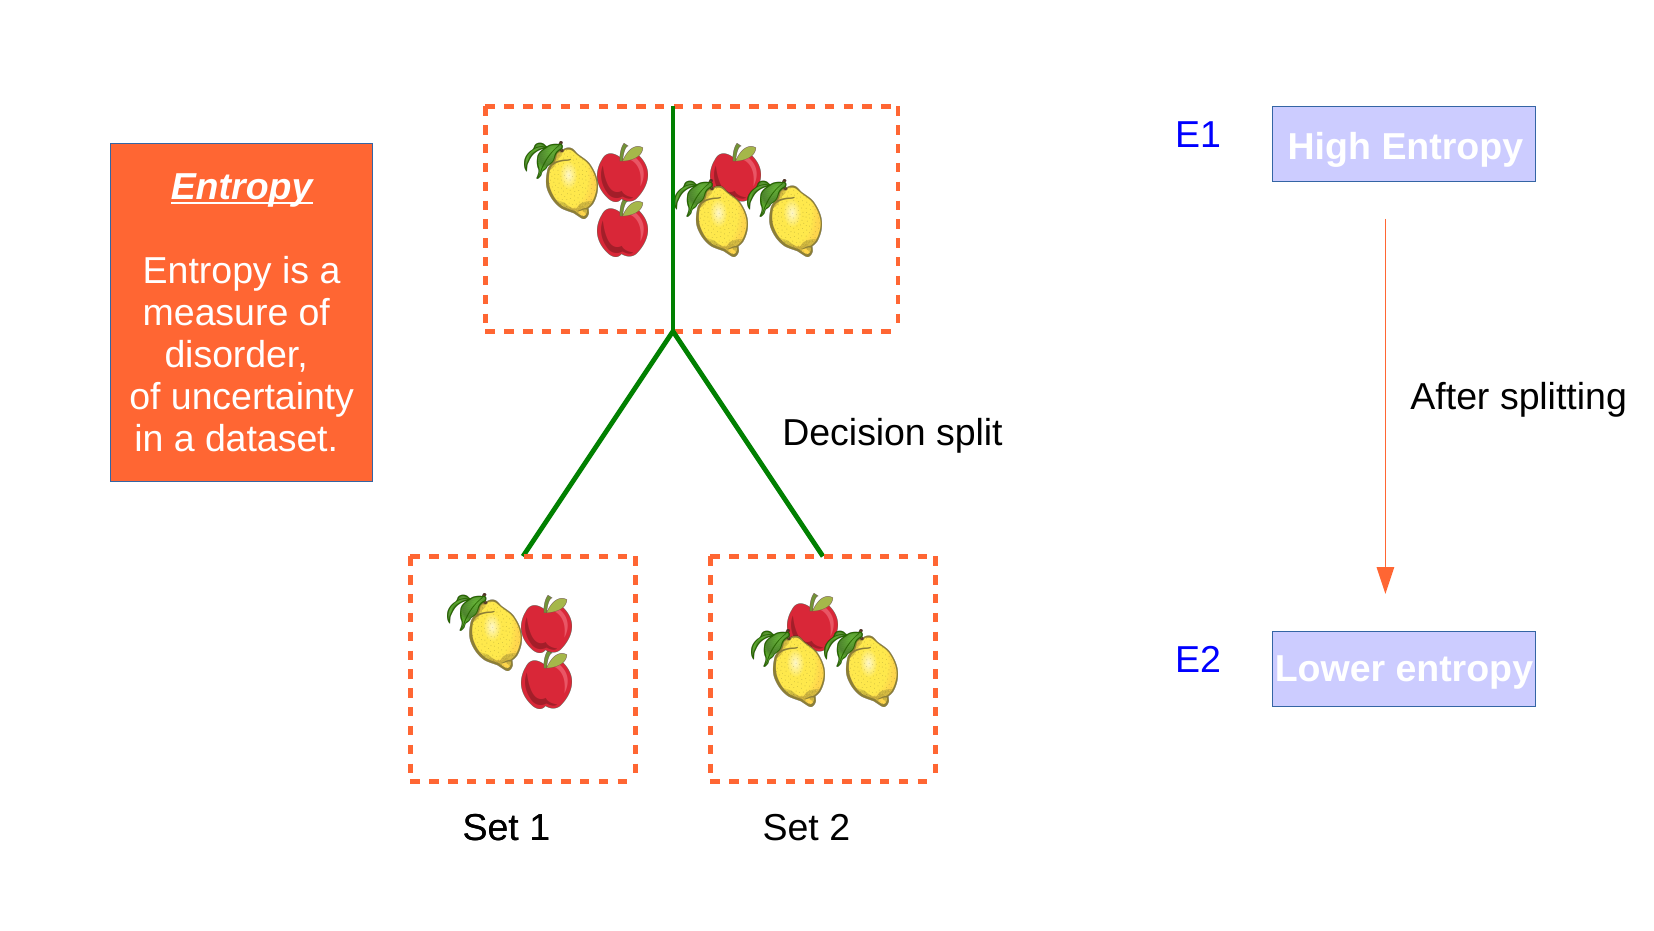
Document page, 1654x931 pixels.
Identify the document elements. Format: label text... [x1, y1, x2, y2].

text_box Entropy Entropy is a measure of disorder, of uncertainty in a dataset. [110, 143, 373, 482]
text_box [1273, 106, 1536, 118]
text_box Decision split [767, 403, 1028, 461]
text_box Set 1 [447, 799, 566, 857]
text_box High Entropy [1272, 118, 1562, 175]
text_box E2 [1160, 631, 1273, 707]
text_box E1 [1160, 106, 1273, 182]
picture [751, 593, 898, 707]
picture [447, 593, 572, 709]
text_box Set 2 [747, 799, 866, 857]
text_box Lower entropy [1273, 631, 1536, 707]
text_box [1273, 175, 1536, 182]
picture [675, 143, 822, 257]
text_box After splitting [1395, 368, 1642, 426]
picture [524, 141, 648, 257]
